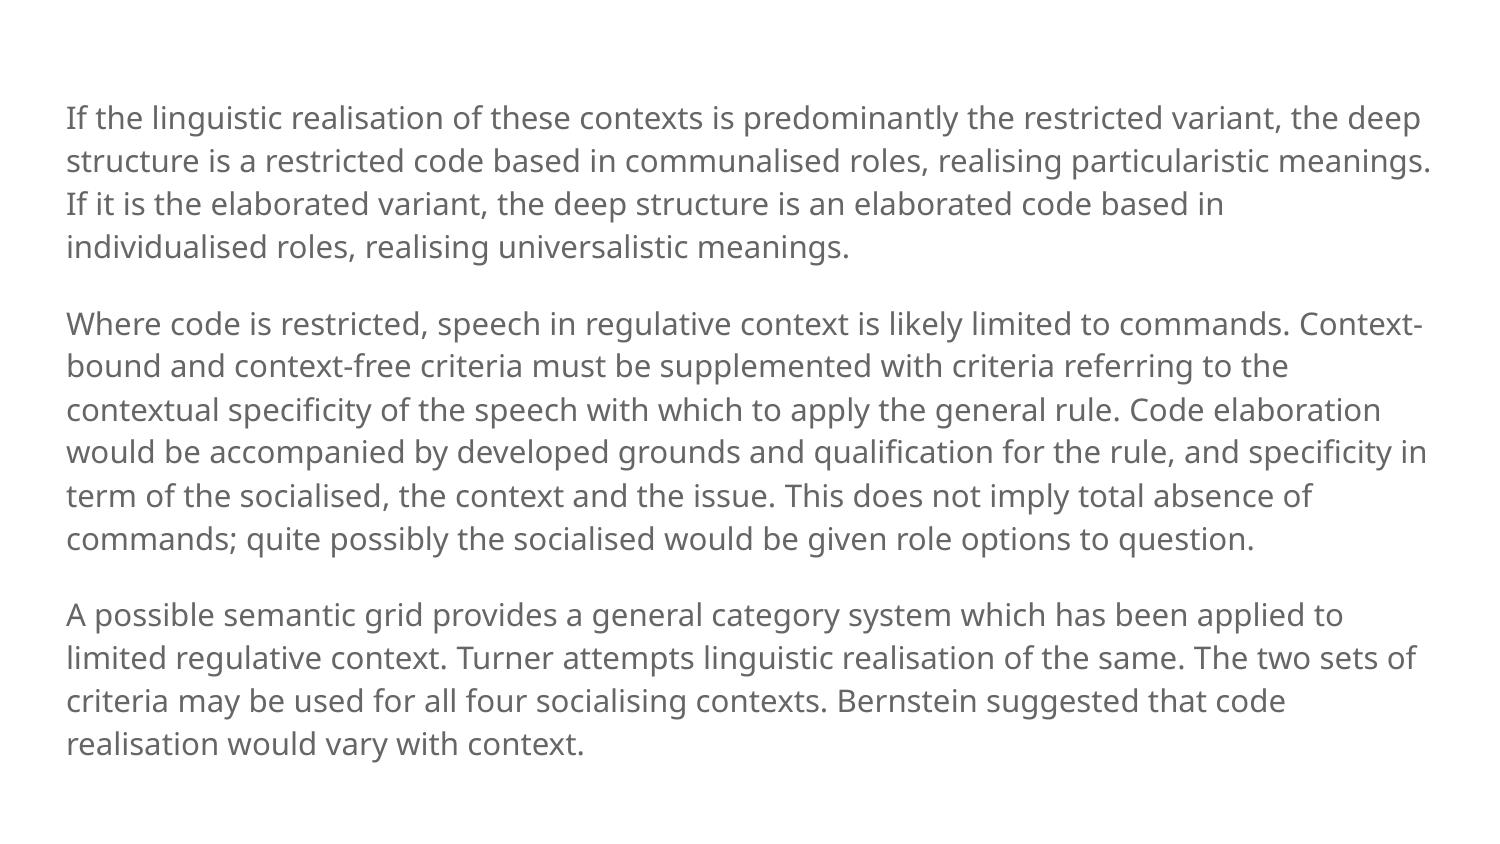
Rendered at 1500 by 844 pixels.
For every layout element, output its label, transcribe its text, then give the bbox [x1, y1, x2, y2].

list If the linguistic realisation of these contexts is predominantly the restricted variant, the deep structure is a restricted code based in communalised roles, realising particularistic meanings. If it is the elaborated variant, the deep structure is an elaborated code based in individualised roles, realising universalistic meanings. Where code is restricted, speech in regulative context is likely limited to commands. Context-bound and context-free criteria must be supplemented with criteria referring to the contextual specificity of the speech with which to apply the general rule. Code elaboration would be accompanied by developed grounds and qualification for the rule, and specificity in term of the socialised, the context and the issue. This does not imply total absence of commands; quite possibly the socialised would be given role options to question. A possible semantic grid provides a general category system which has been applied to limited regulative context. Turner attempts linguistic realisation of the same. The two sets of criteria may be used for all four socialising contexts. Bernstein suggested that code realisation would vary with context. [51, 77, 1449, 761]
